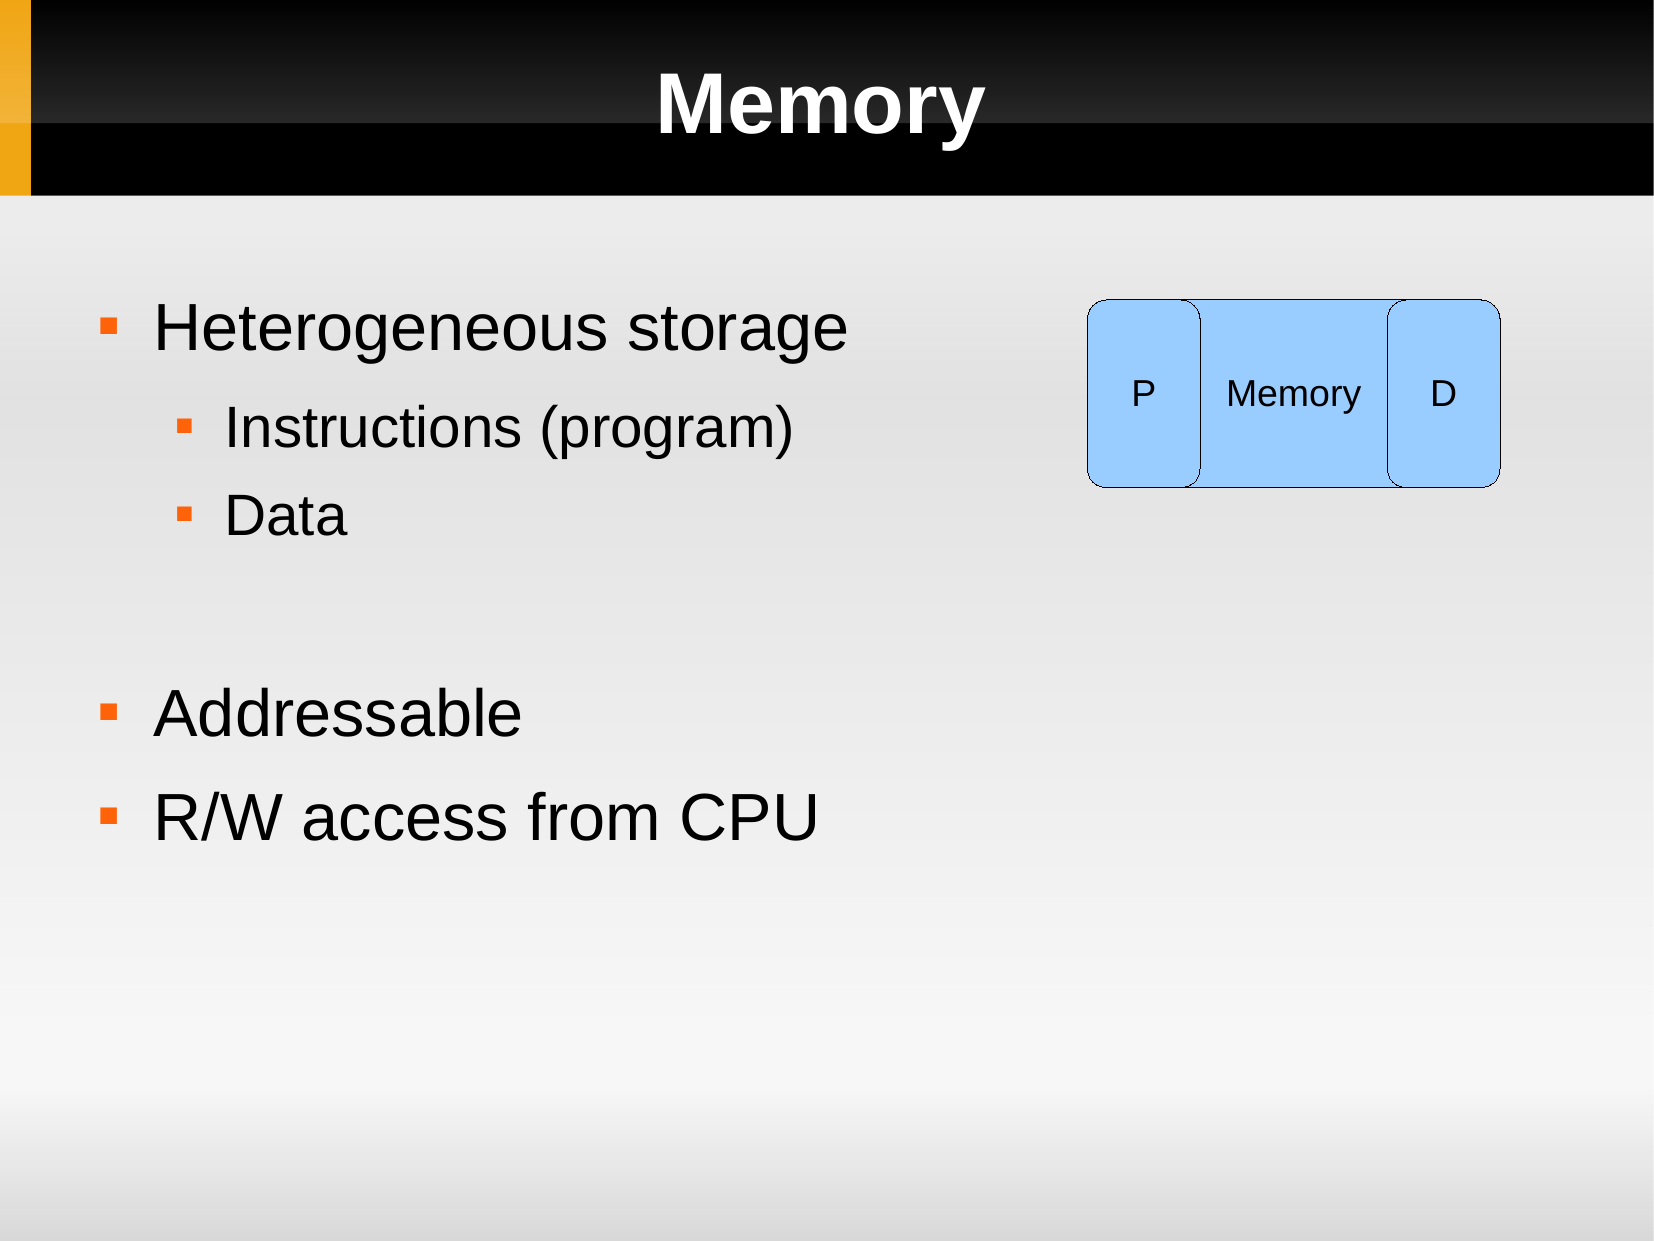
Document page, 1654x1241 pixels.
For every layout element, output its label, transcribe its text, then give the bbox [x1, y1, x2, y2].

text_box Memory [1182, 299, 1405, 488]
text_box P [1087, 299, 1201, 488]
title Memory [76, 7, 1565, 200]
picture [0, 0, 1654, 1241]
list Heterogeneous storage Instructions (program) Data Addressable R/W access from CPU [82, 290, 1571, 1094]
text_box D [1387, 299, 1501, 488]
